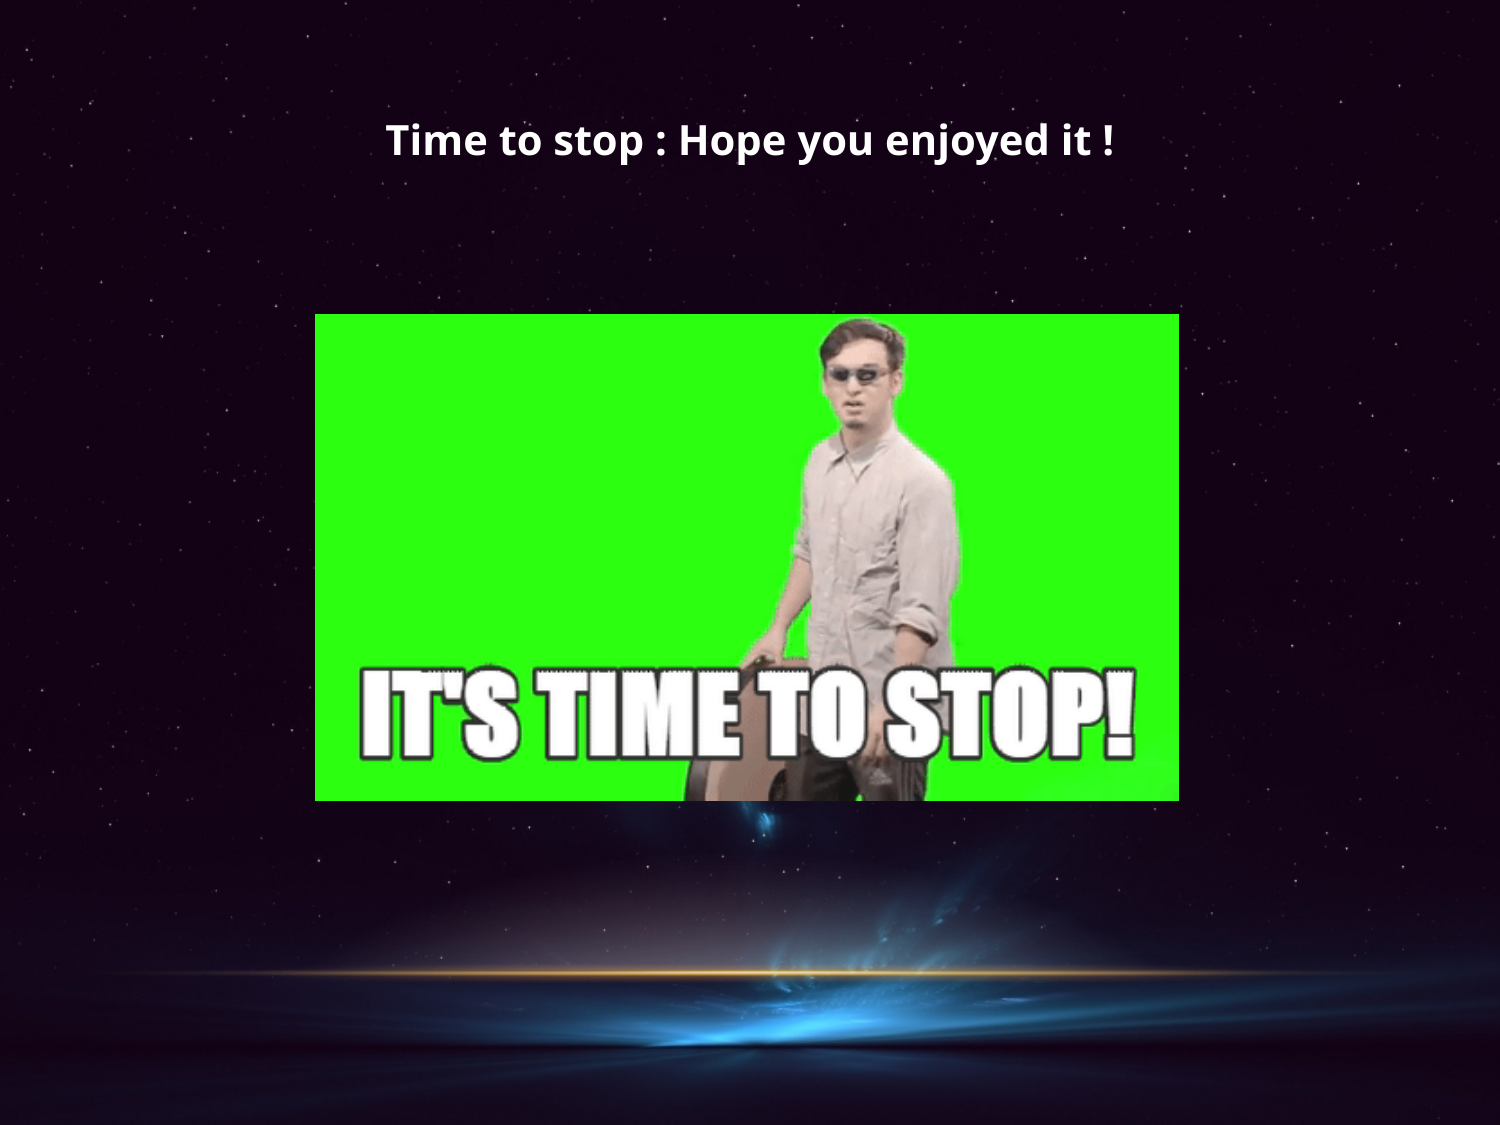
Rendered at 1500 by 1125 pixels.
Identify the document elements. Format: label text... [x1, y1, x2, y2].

title Time to stop : Hope you enjoyed it ! [99, 45, 1400, 233]
picture [0, 0, 1500, 1125]
